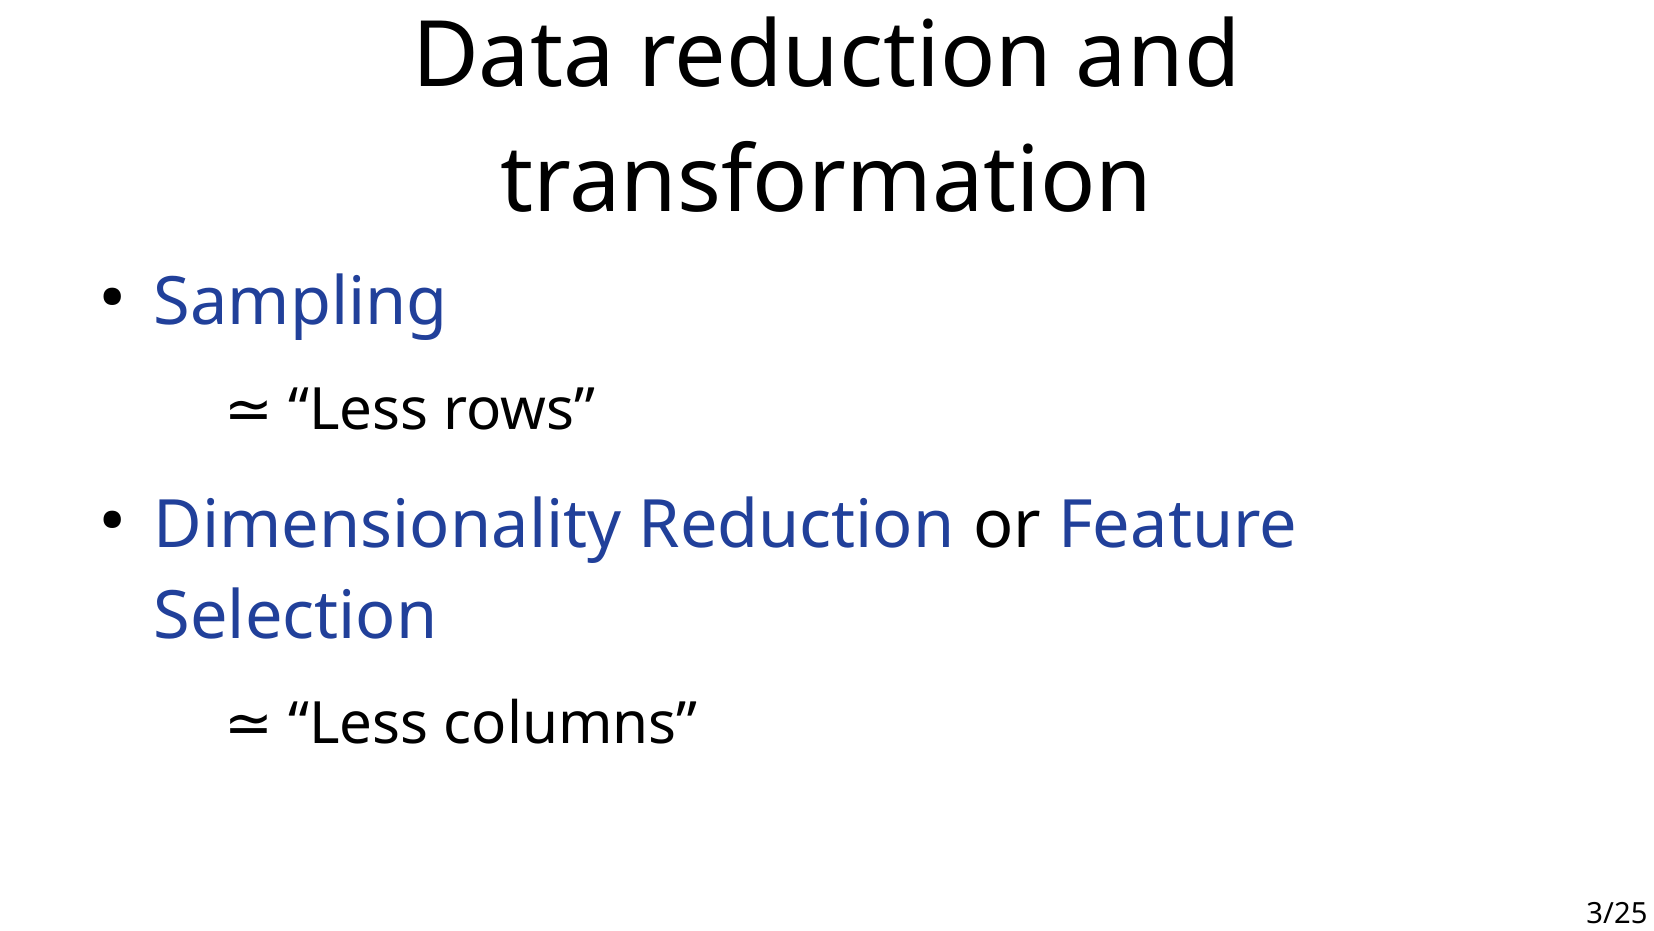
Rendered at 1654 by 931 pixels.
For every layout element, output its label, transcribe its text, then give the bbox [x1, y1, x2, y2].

list Sampling ≃ “Less rows” Dimensionality Reduction or Feature Selection ≃ “Less columns” [82, 253, 1571, 793]
title Data reduction and transformation [82, 1, 1571, 226]
